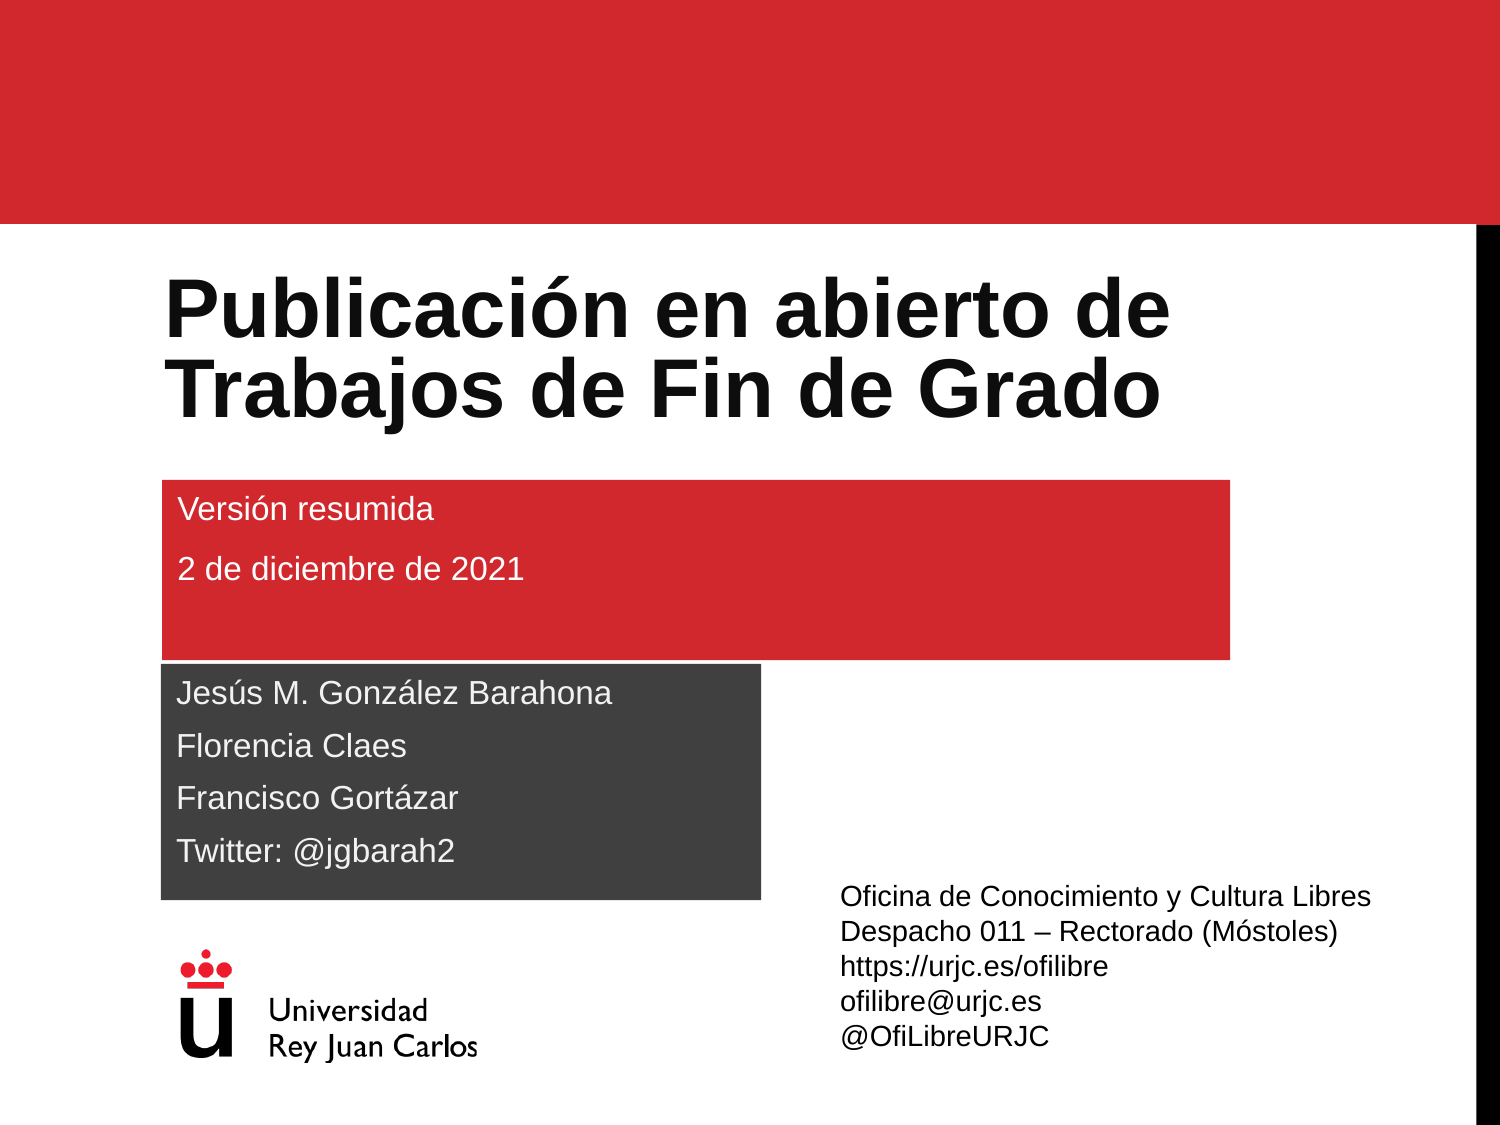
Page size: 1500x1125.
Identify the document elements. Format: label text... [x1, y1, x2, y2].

picture [180, 949, 477, 1063]
text_box [0, 0, 1500, 224]
text_box Jesús M. González Barahona Florencia Claes Francisco Gortázar Twitter: @jgbarah2 [160, 663, 762, 901]
text_box Oficina de Conocimiento y Cultura Libres Despacho 011 – Rectorado (Móstoles) https://urjc.es/ofilibre ofilibre@urjc.es @OfiLibreURJC [825, 870, 1446, 1065]
text_box Versión resumida 2 de diciembre de 2021 [162, 479, 1231, 661]
text_box Publicación en abierto de Trabajos de Fin de Grado [149, 179, 1382, 521]
